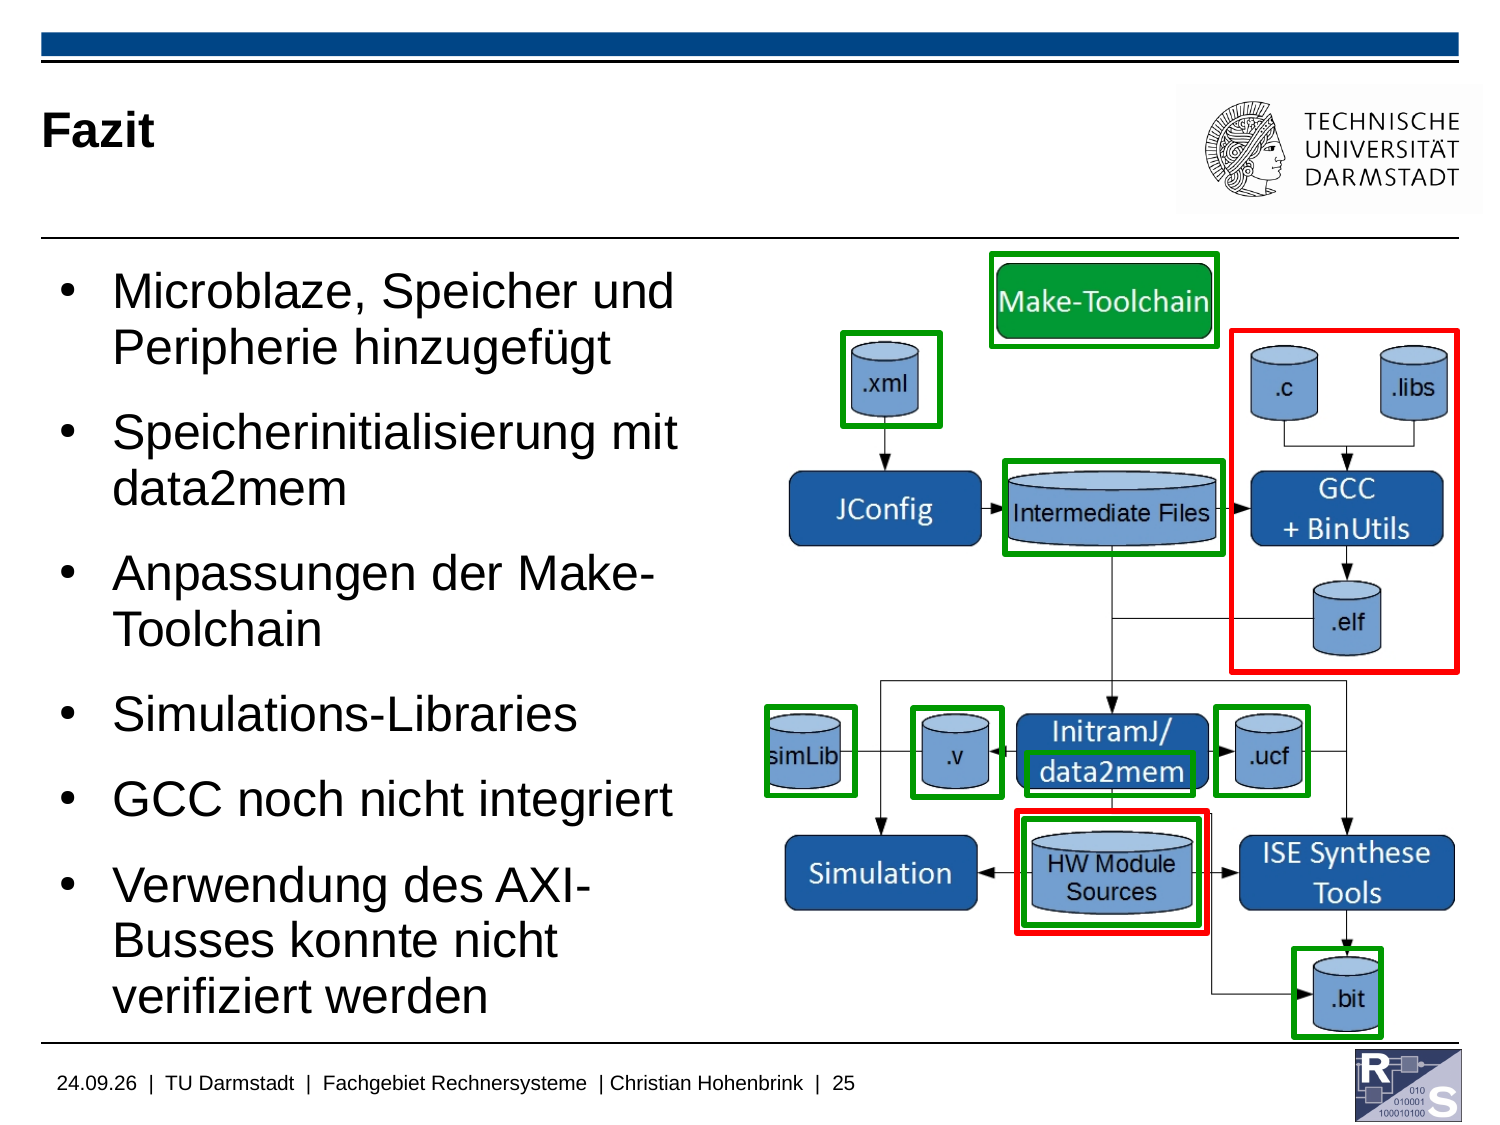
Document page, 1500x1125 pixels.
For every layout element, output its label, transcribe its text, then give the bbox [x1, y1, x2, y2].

picture [765, 263, 1456, 1032]
title Fazit [41, 55, 1131, 206]
picture [1297, 951, 1378, 1032]
list Microblaze, Speicher und Peripherie hinzugefügt Speicherinitialisierung mit data2mem Anpassungen der Make-Toolchain Simulations-Libraries GCC noch nicht integriert Verwendung des AXI-Busses konnte nicht verifiziert werden [41, 263, 731, 1032]
picture [770, 710, 852, 793]
picture [994, 263, 1214, 344]
picture [1355, 1049, 1462, 1122]
picture [1234, 333, 1454, 669]
